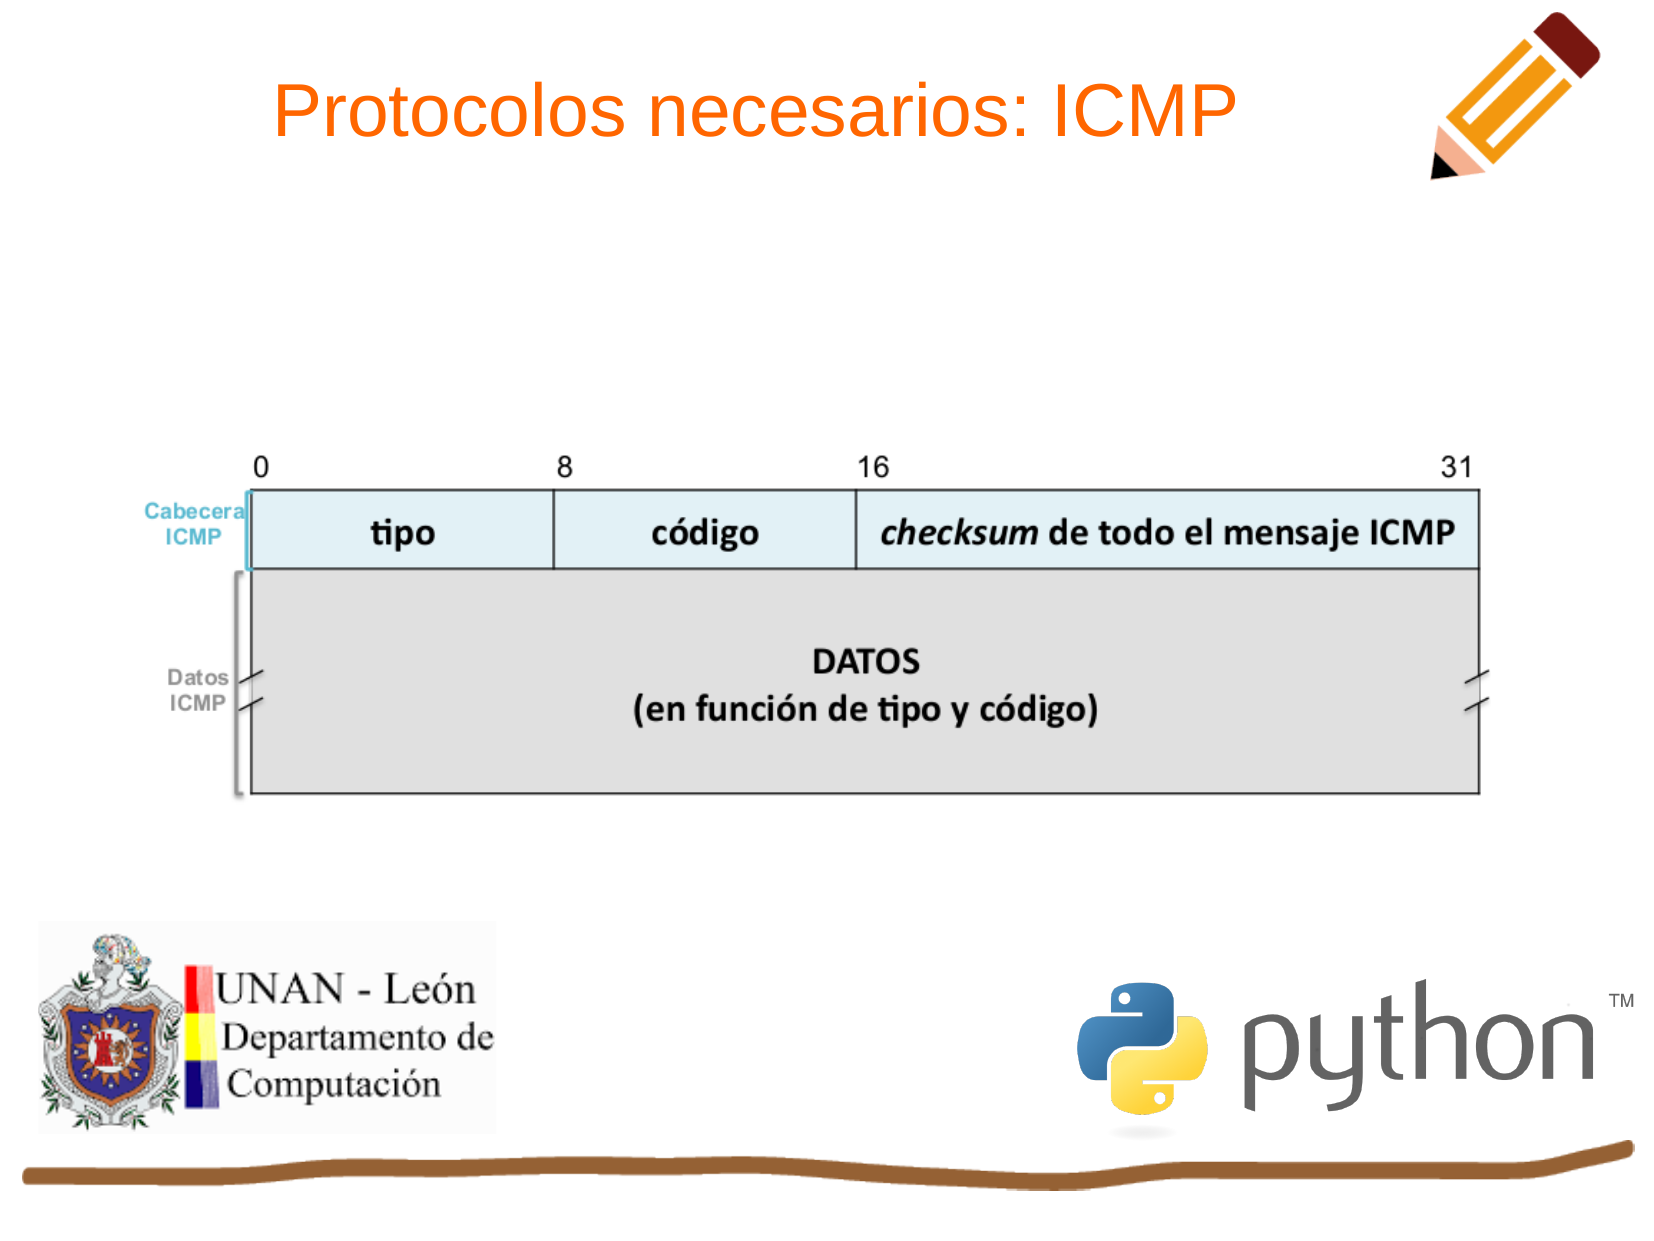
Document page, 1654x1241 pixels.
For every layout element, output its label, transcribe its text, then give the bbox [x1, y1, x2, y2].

picture [142, 417, 1512, 823]
picture [22, 970, 1647, 1191]
title Protocolos necesarios: ICMP [82, 49, 1430, 172]
picture [38, 921, 497, 1134]
picture [1430, 12, 1601, 181]
